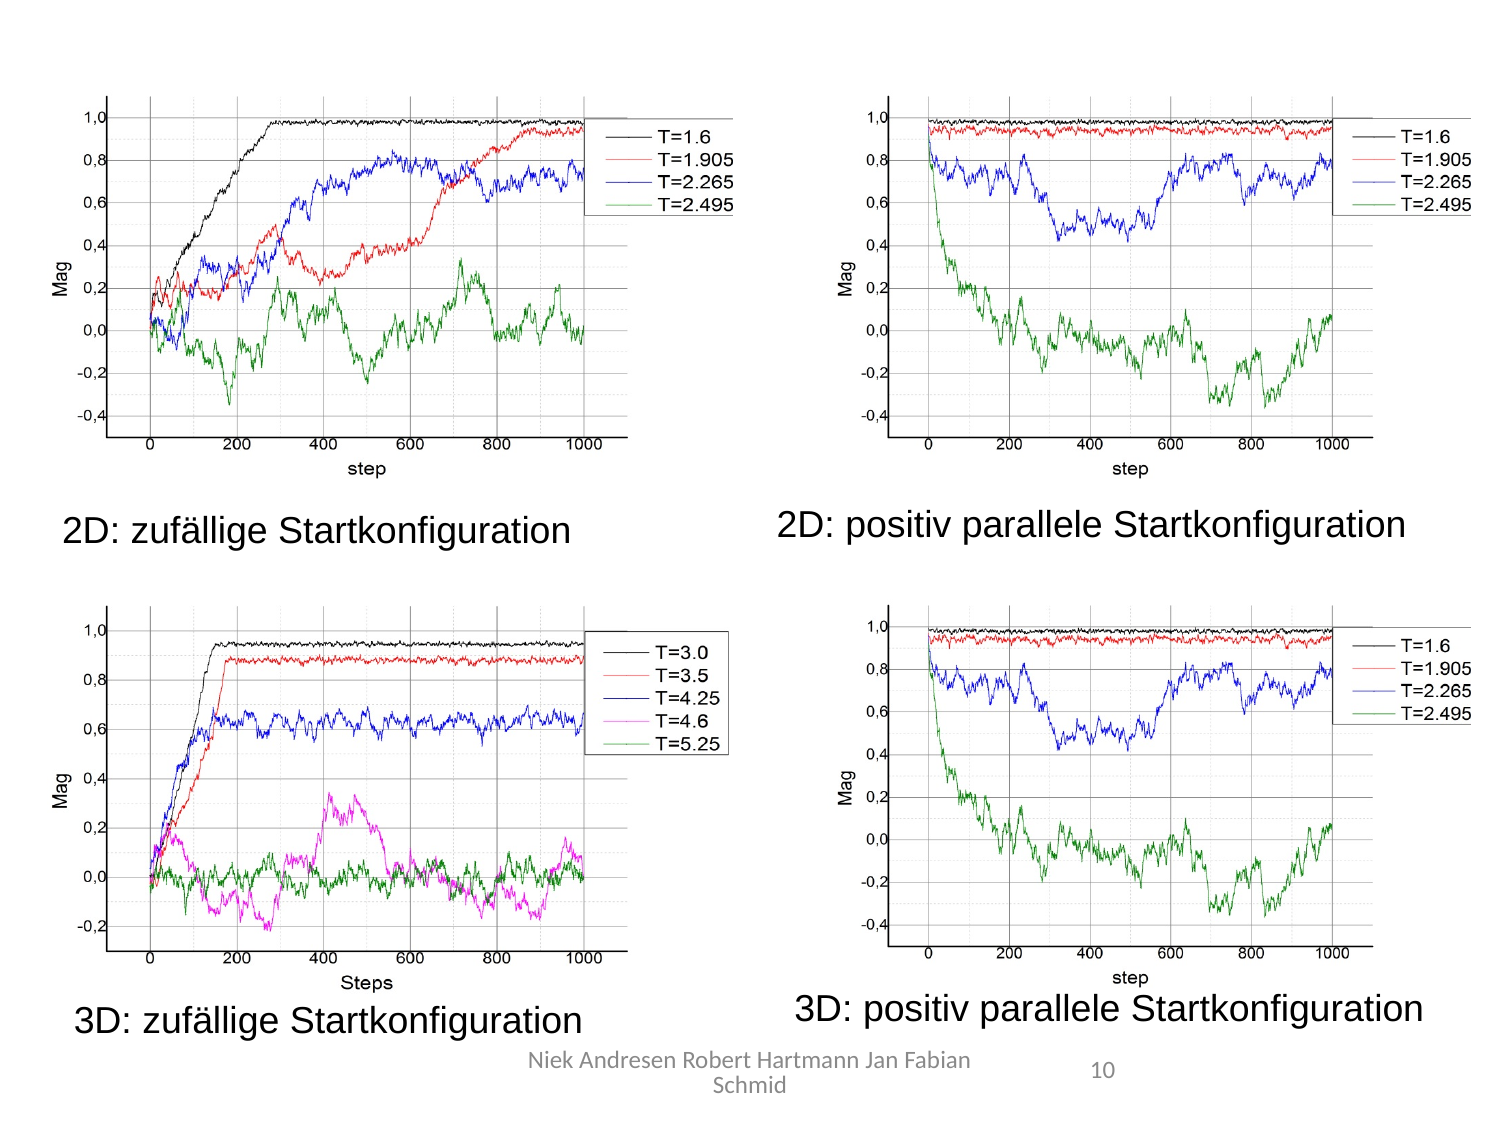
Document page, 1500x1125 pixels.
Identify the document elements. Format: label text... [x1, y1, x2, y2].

text_box 2D: positiv parallele Startkonfiguration [761, 496, 1500, 561]
text_box Niek Andresen Robert Hartmann Jan Fabian Schmid [512, 1042, 988, 1103]
text_box [1074, 1046, 1426, 1103]
text_box 3D: positiv parallele Startkonfiguration [779, 980, 1500, 1046]
picture [0, 550, 733, 1031]
text_box 3D: zufällige Startkonfiguration [59, 992, 674, 1057]
text_box 2D: zufällige Startkonfiguration [47, 502, 662, 567]
picture [761, 561, 1471, 1025]
picture [0, 41, 733, 516]
picture [761, 41, 1471, 496]
